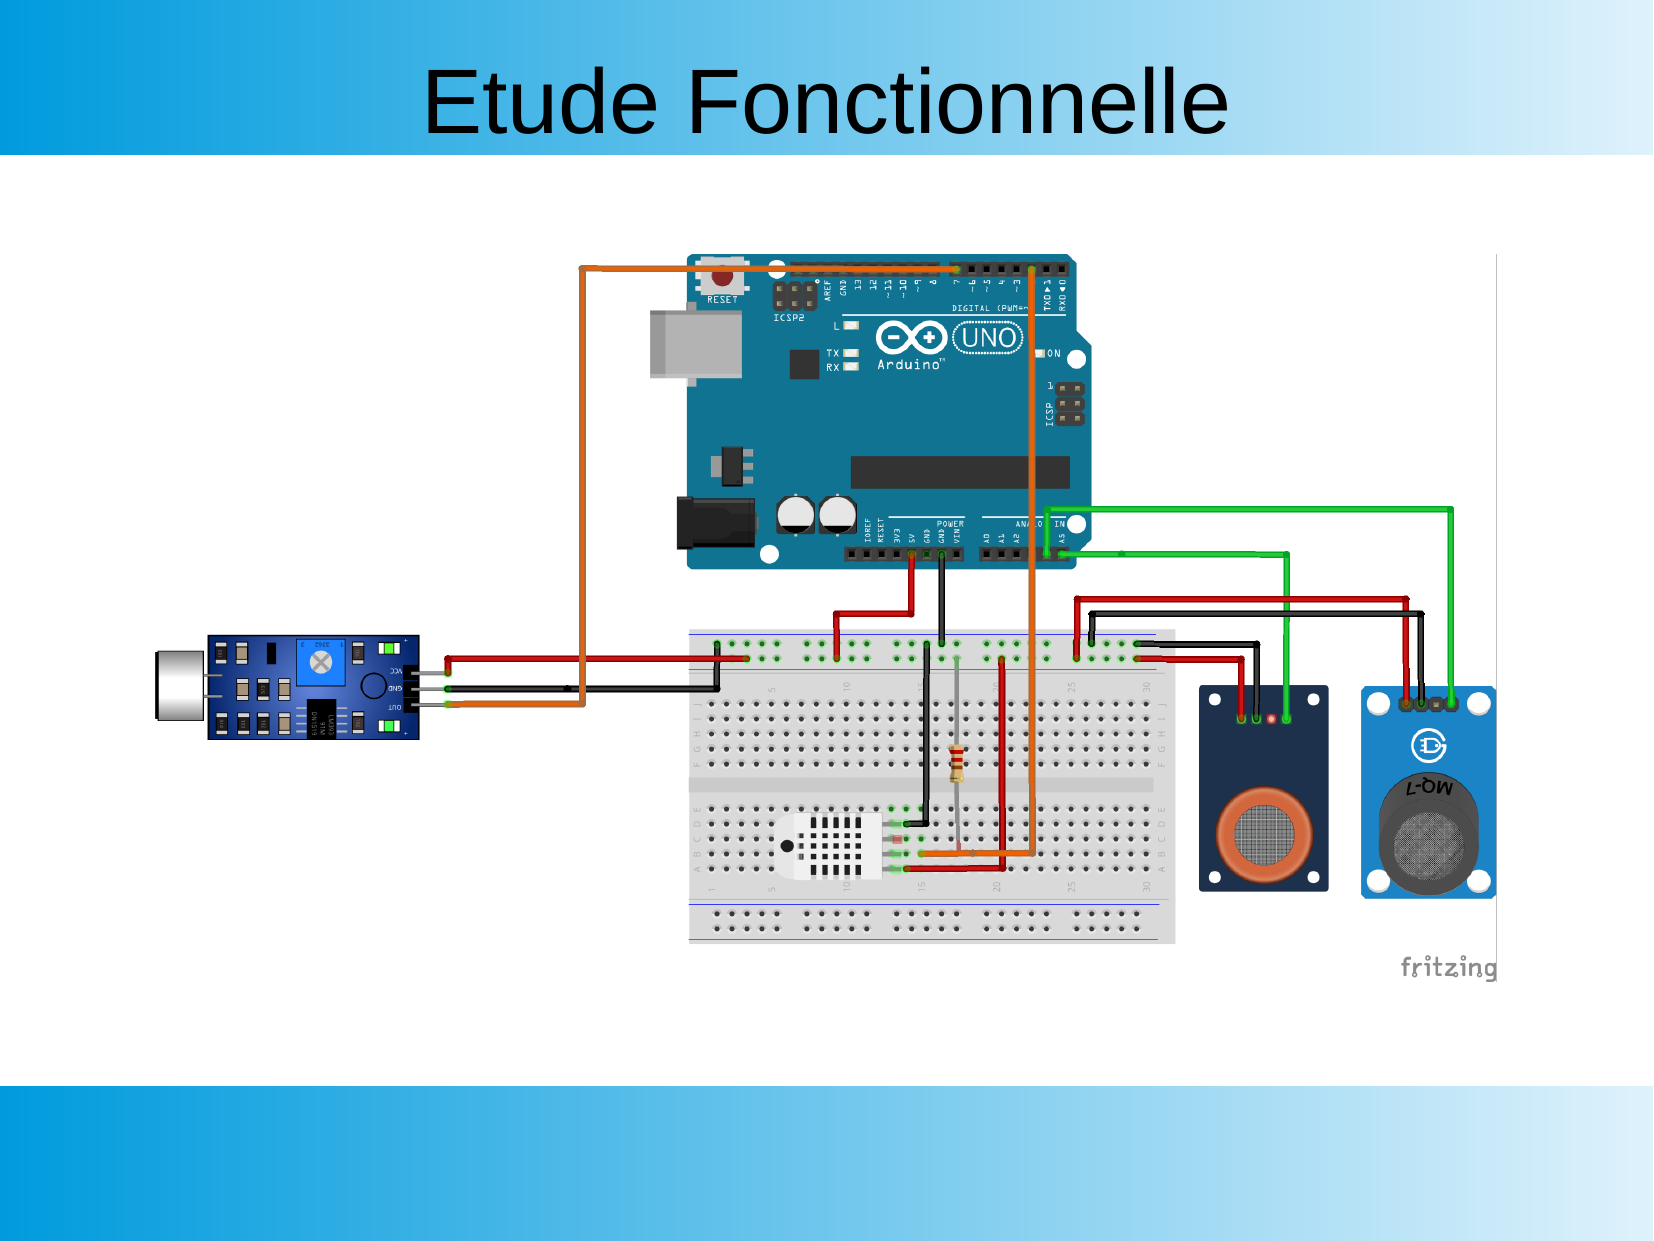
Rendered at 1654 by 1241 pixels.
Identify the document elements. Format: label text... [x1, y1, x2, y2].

title Etude Fonctionnelle [82, 49, 1571, 155]
picture [154, 254, 1499, 982]
